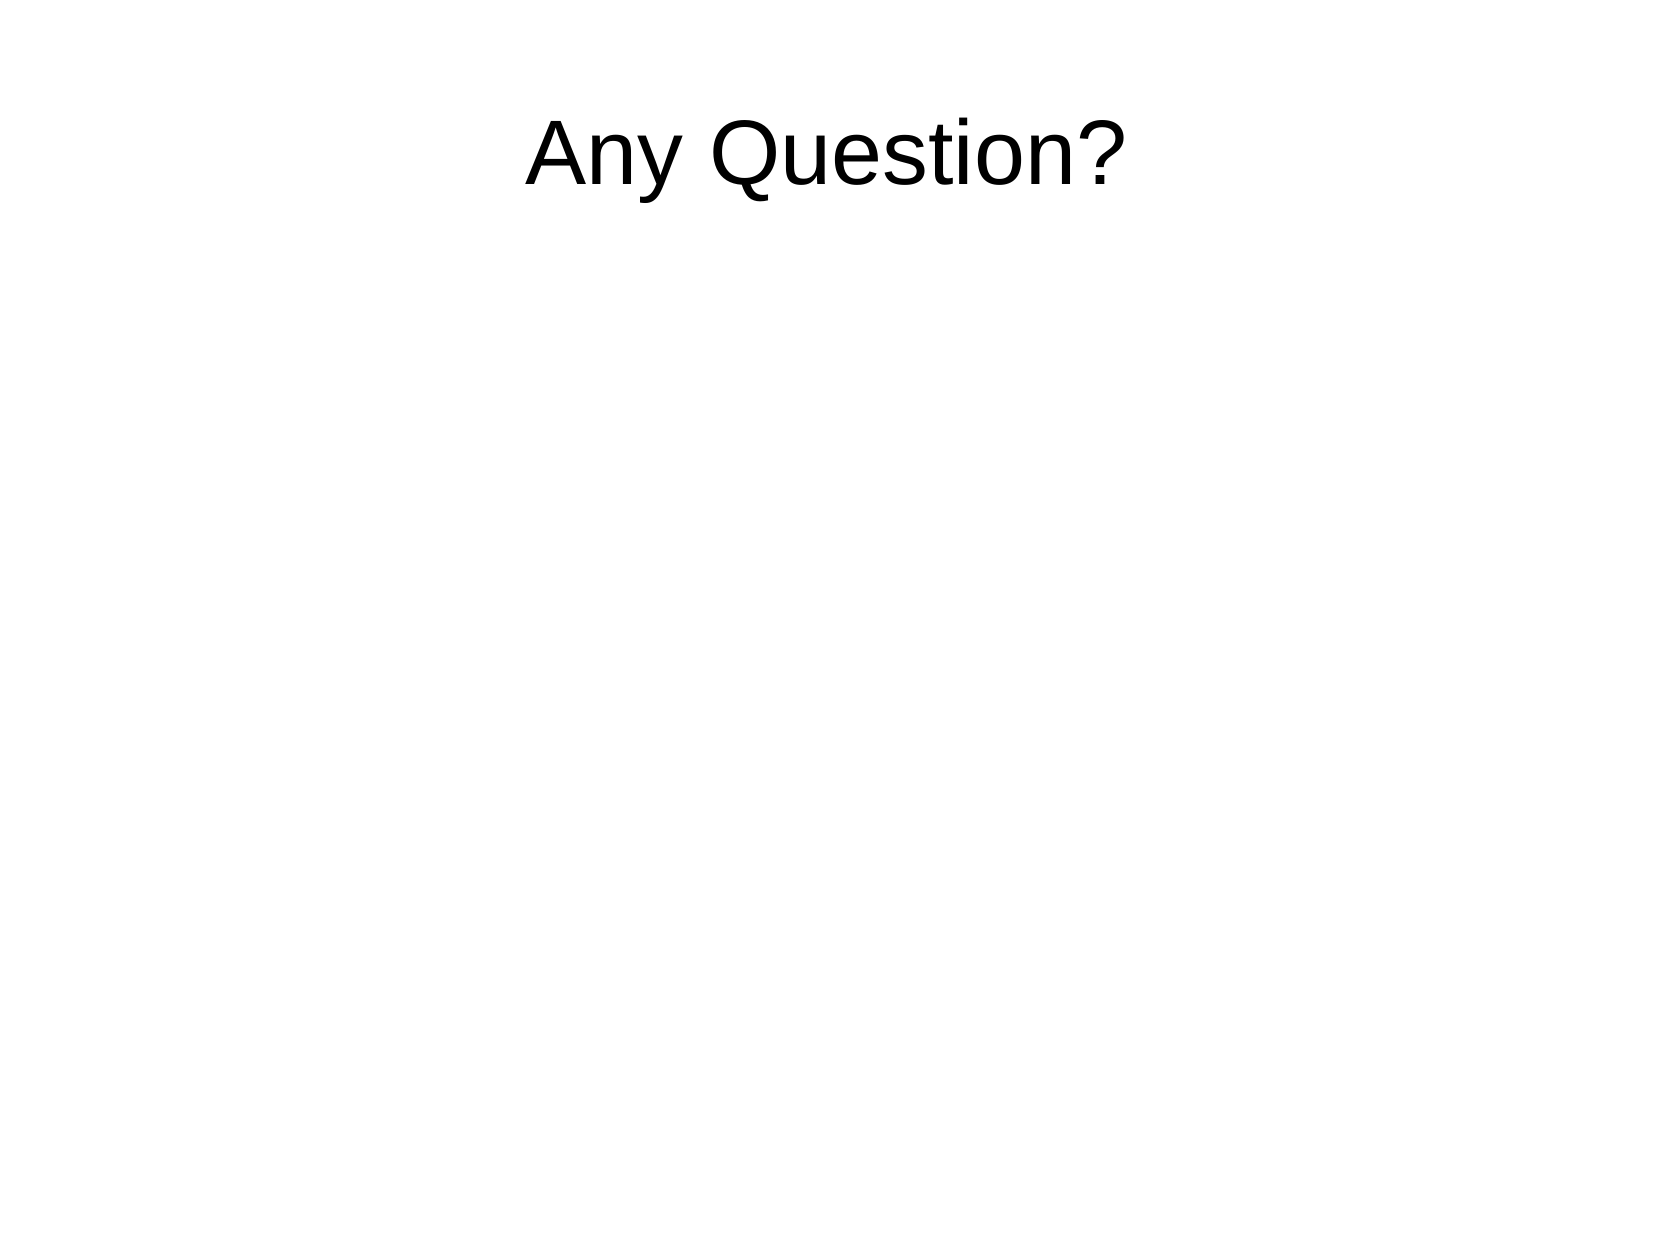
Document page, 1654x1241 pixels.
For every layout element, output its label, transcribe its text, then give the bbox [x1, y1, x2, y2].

title Any Question? [82, 49, 1571, 257]
